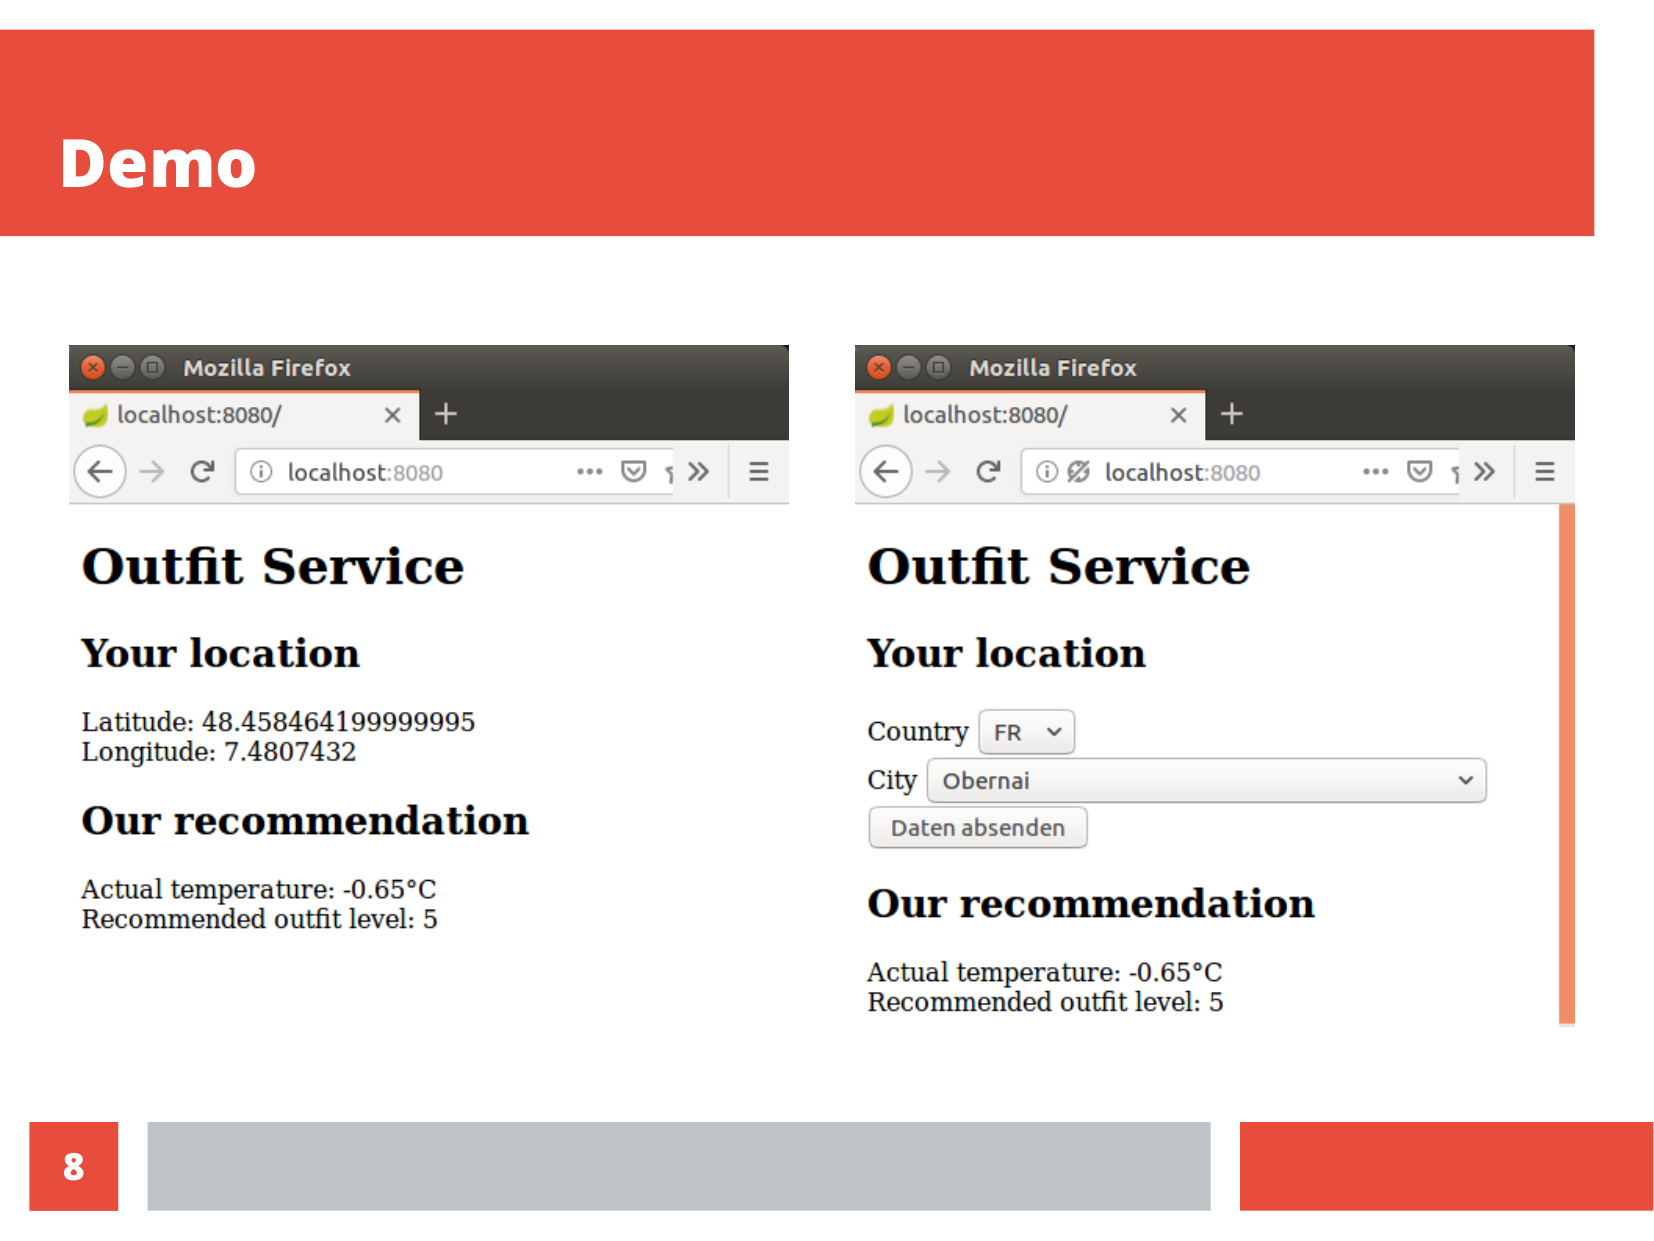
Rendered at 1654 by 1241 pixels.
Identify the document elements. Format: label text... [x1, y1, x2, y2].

picture [69, 345, 789, 1027]
picture [855, 345, 1575, 1027]
title Demo [59, 59, 1595, 207]
